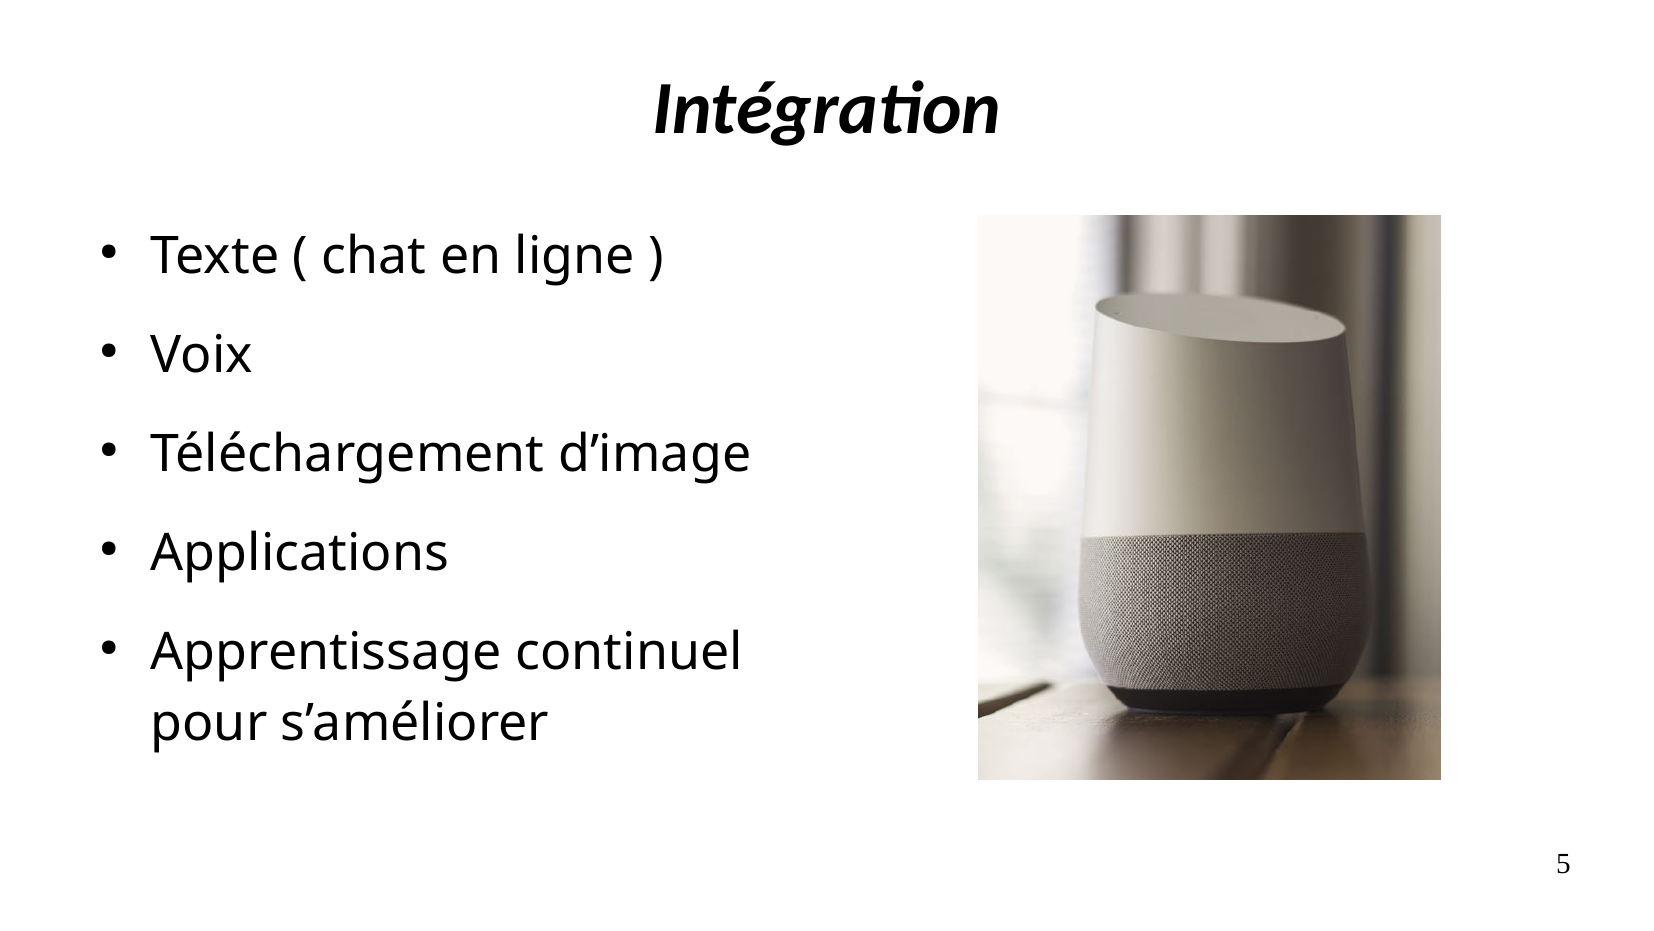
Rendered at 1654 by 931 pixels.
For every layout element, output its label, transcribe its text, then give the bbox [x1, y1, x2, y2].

list Texte ( chat en ligne ) Voix Téléchargement d’image Applications Apprentissage continuel pour s’améliorer [82, 217, 809, 758]
picture [978, 215, 1441, 781]
title Intégration [82, 37, 1571, 193]
